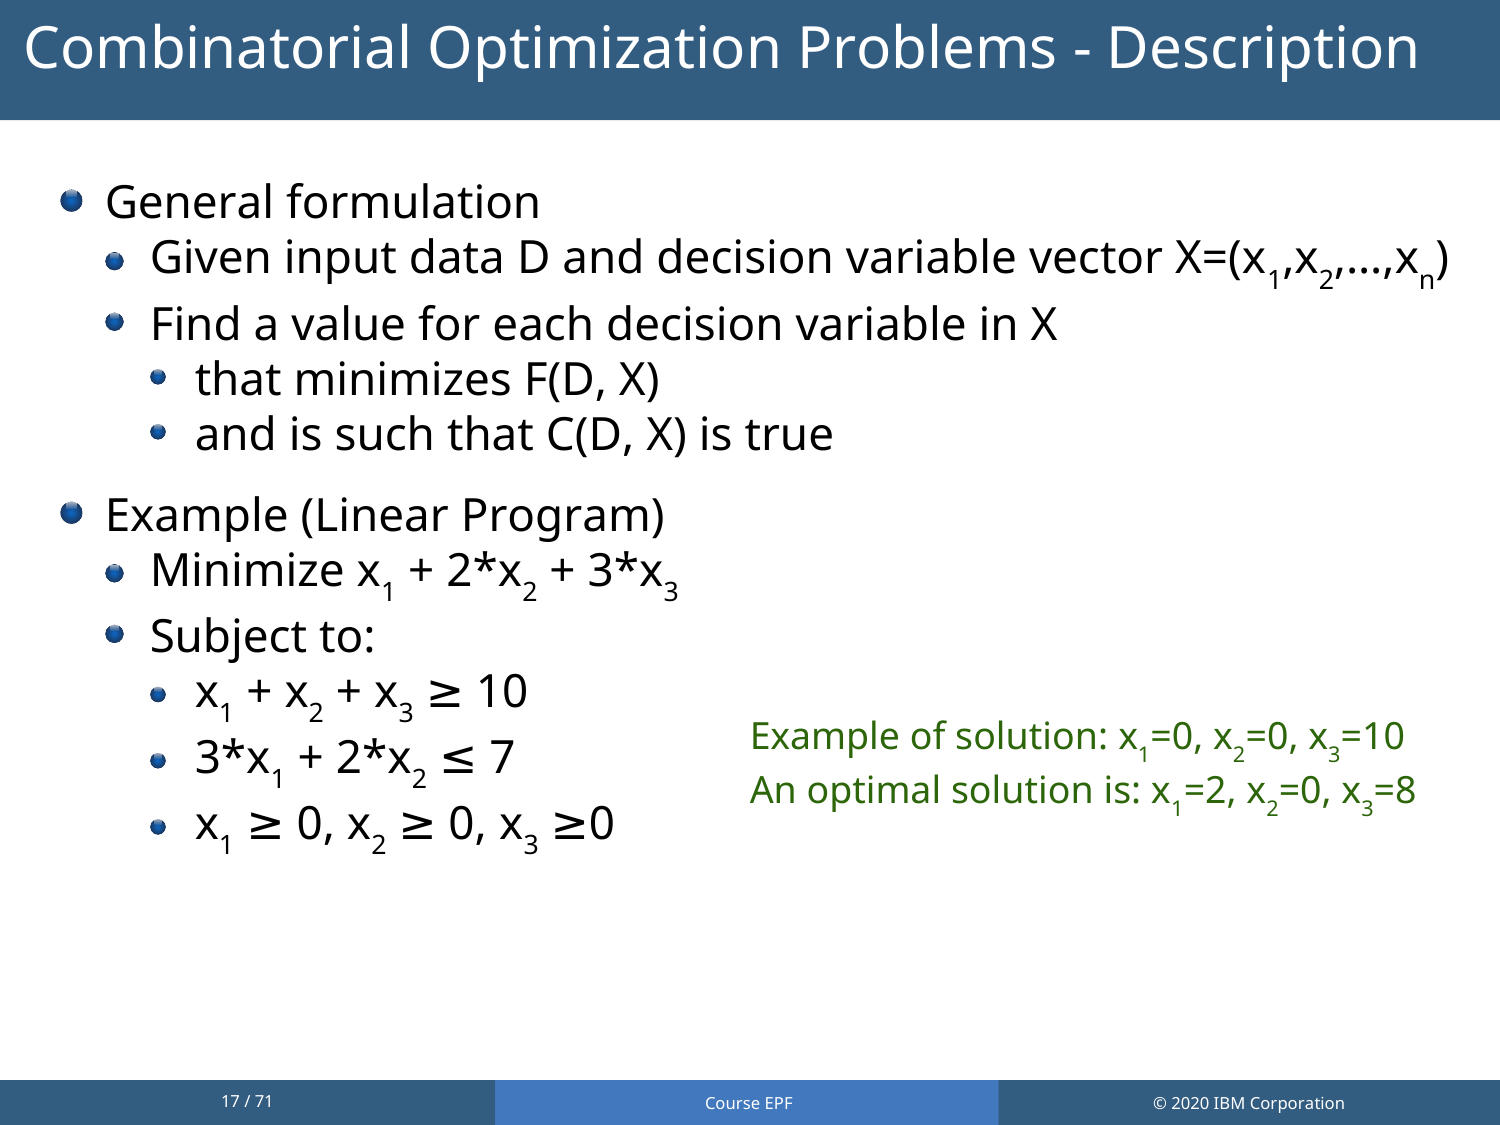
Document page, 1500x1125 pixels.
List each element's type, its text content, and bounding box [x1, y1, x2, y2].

title Combinatorial Optimization Problems - Description [0, 0, 1500, 121]
text_box Example of solution: x1=0, x2=0, x3=10 An optimal solution is: x1=2, x2=0, x3=8 [735, 705, 1428, 829]
list General formulation Given input data D and decision variable vector X=(x1,x2,…,xn) Find a value for each decision variable in X that minimizes F(D, X) and is such that C(D, X) is true Example (Linear Program) Minimize x1 + 2*x2 + 3*x3 Subject to: x1 + x2 + x3 ≥ 10 3*x1 + 2*x2 ≤ 7 x1 ≥ 0, x2 ≥ 0, x3 ≥0 [45, 165, 1478, 1036]
